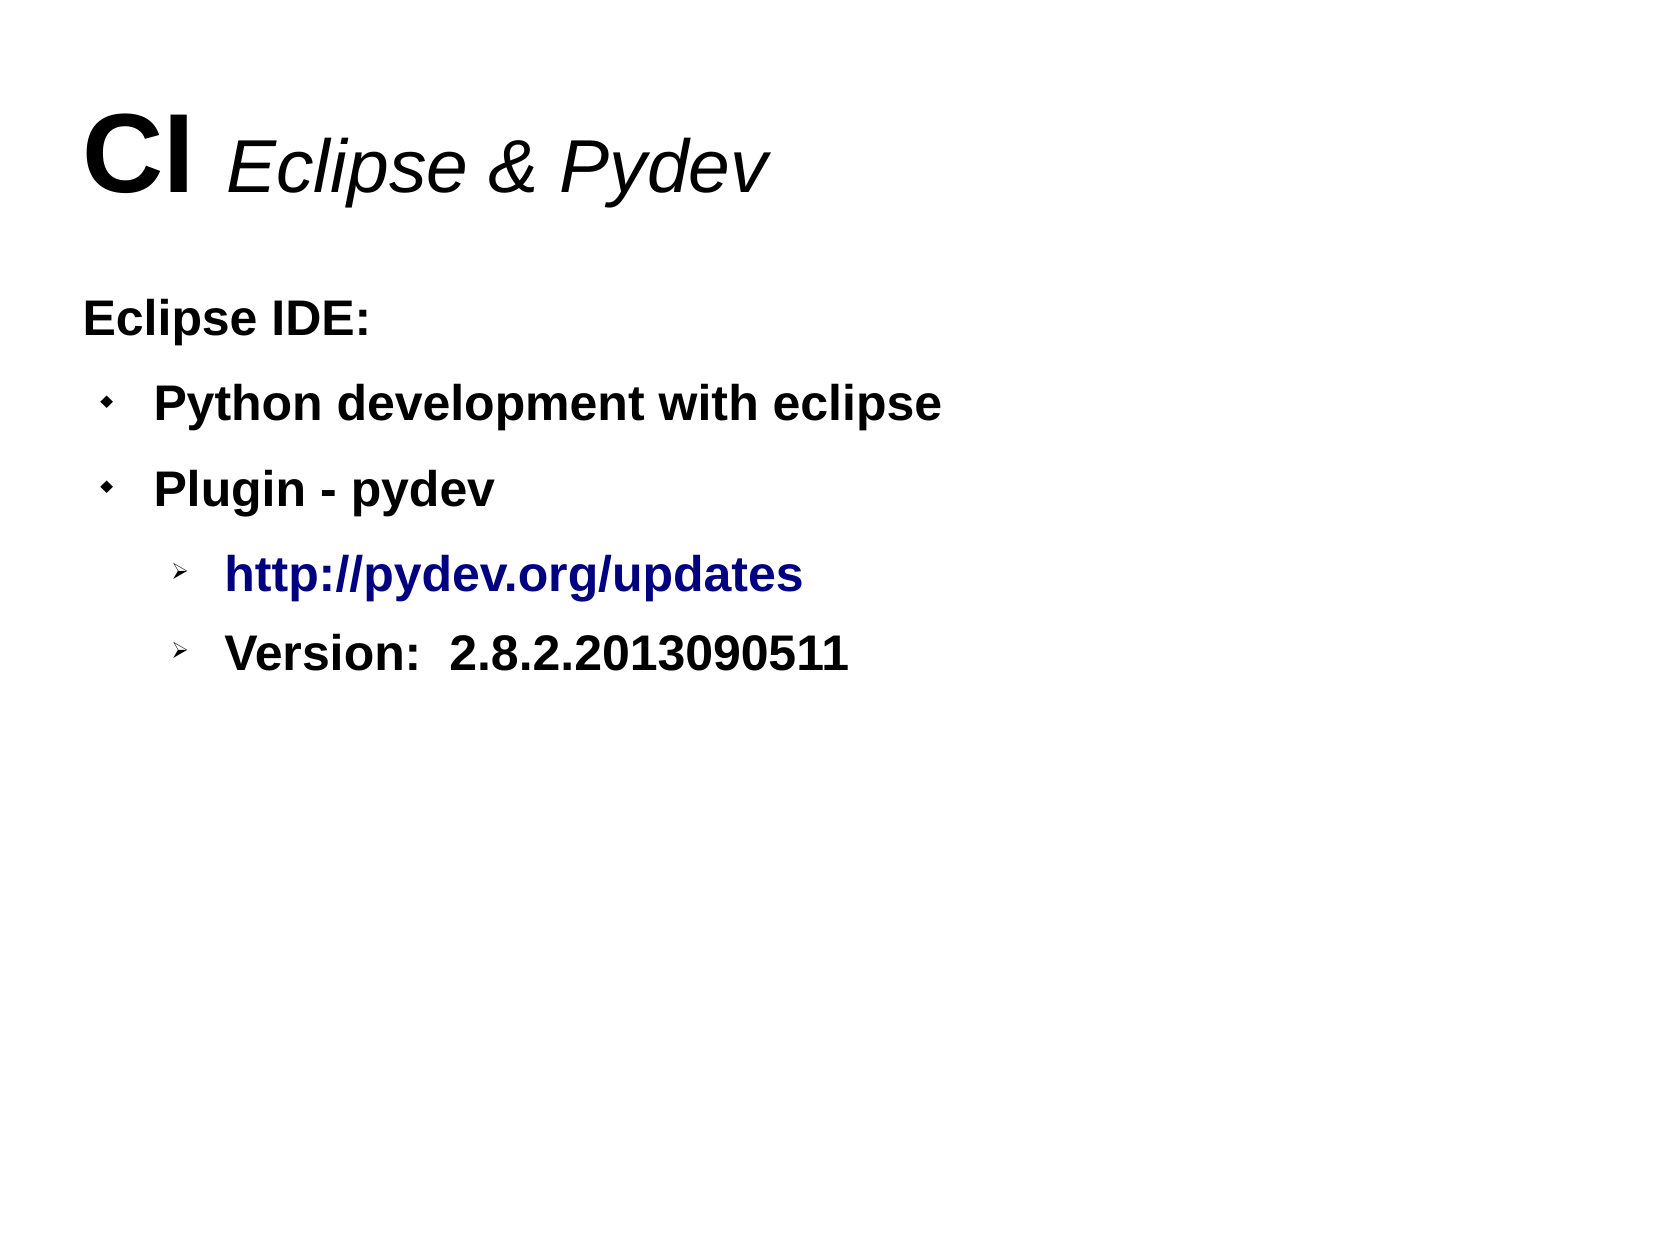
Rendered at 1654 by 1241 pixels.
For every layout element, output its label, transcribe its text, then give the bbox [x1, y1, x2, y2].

list Eclipse IDE: Python development with eclipse Plugin - pydev http://pydev.org/updates Version: 2.8.2.2013090511 [82, 290, 1571, 1081]
title CI Eclipse & Pydev [82, 49, 1571, 257]
